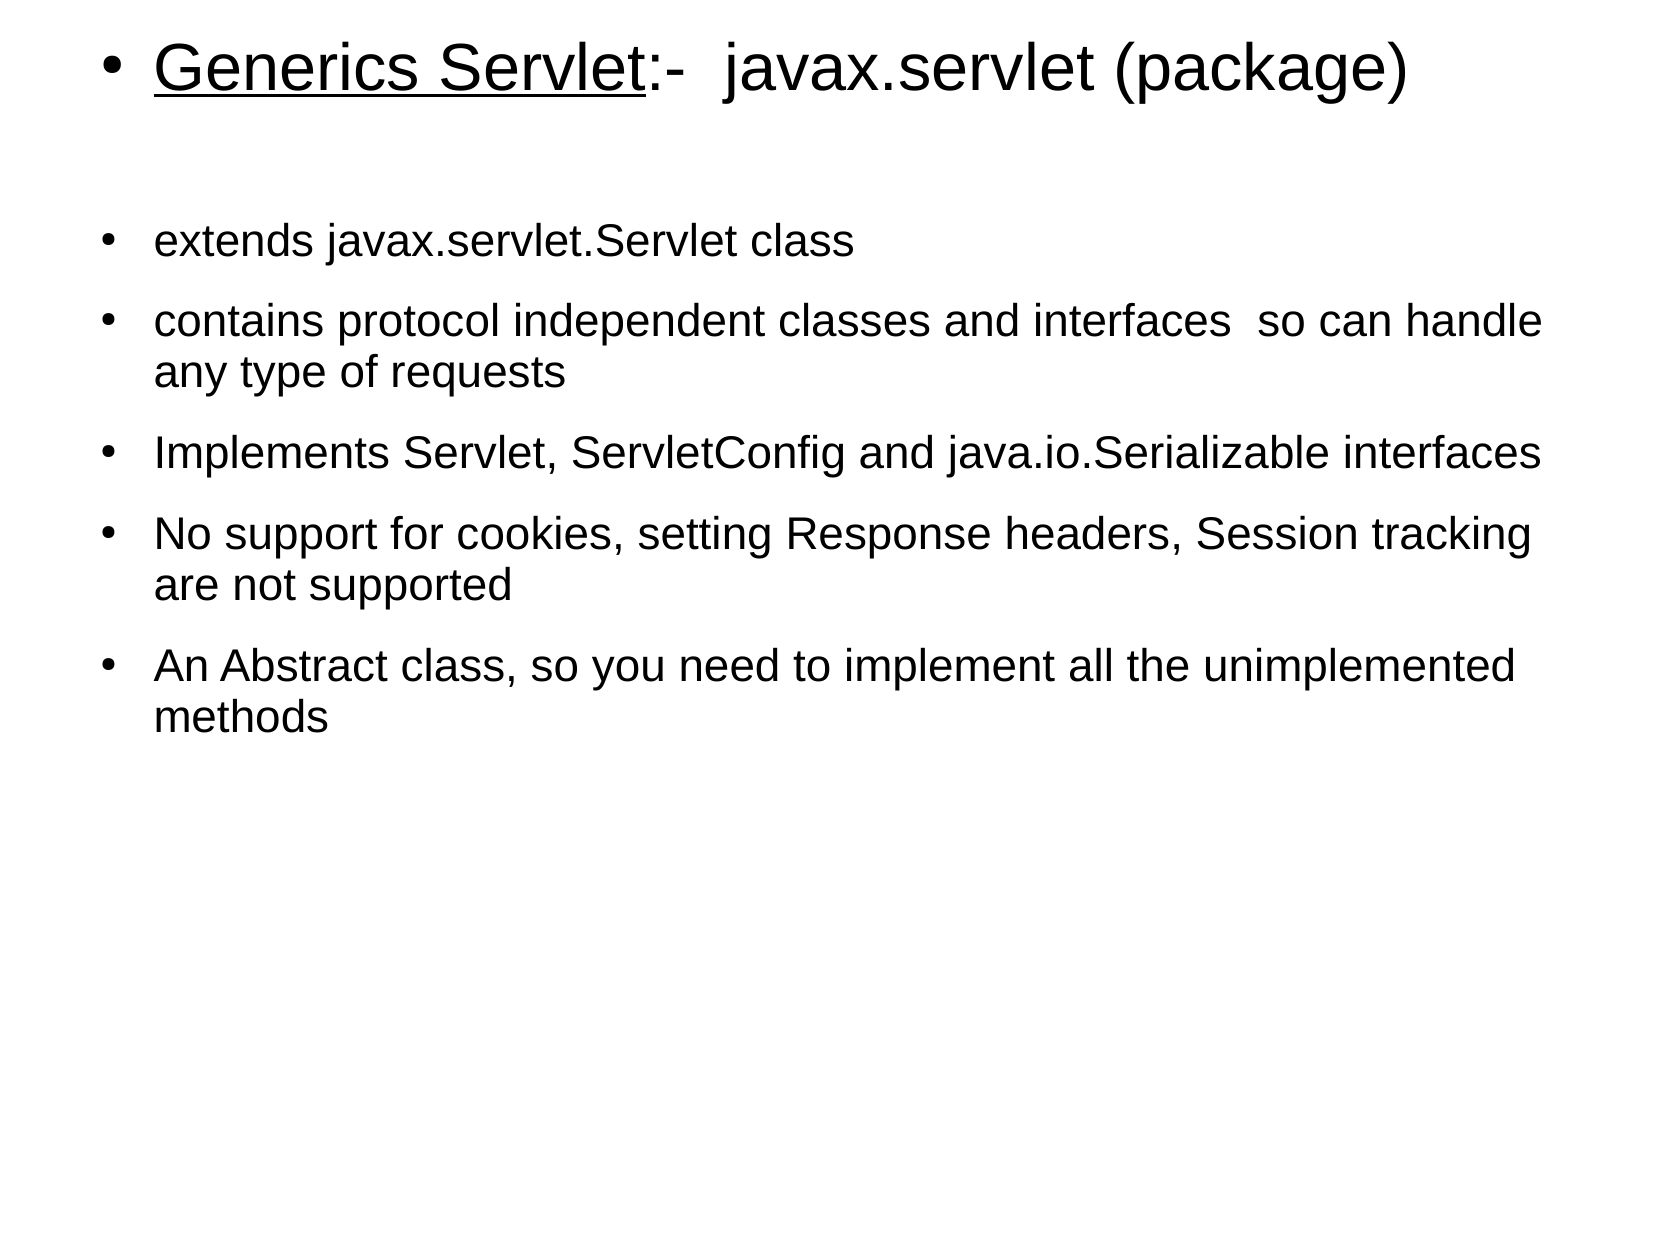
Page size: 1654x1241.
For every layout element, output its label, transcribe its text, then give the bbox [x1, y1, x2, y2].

list Generics Servlet:- javax.servlet (package) extends javax.servlet.Servlet class contains protocol independent classes and interfaces so can handle any type of requests Implements Servlet, ServletConfig and java.io.Serializable interfaces No support for cookies, setting Response headers, Session tracking are not supported An Abstract class, so you need to implement all the unimplemented methods [82, 29, 1571, 1139]
